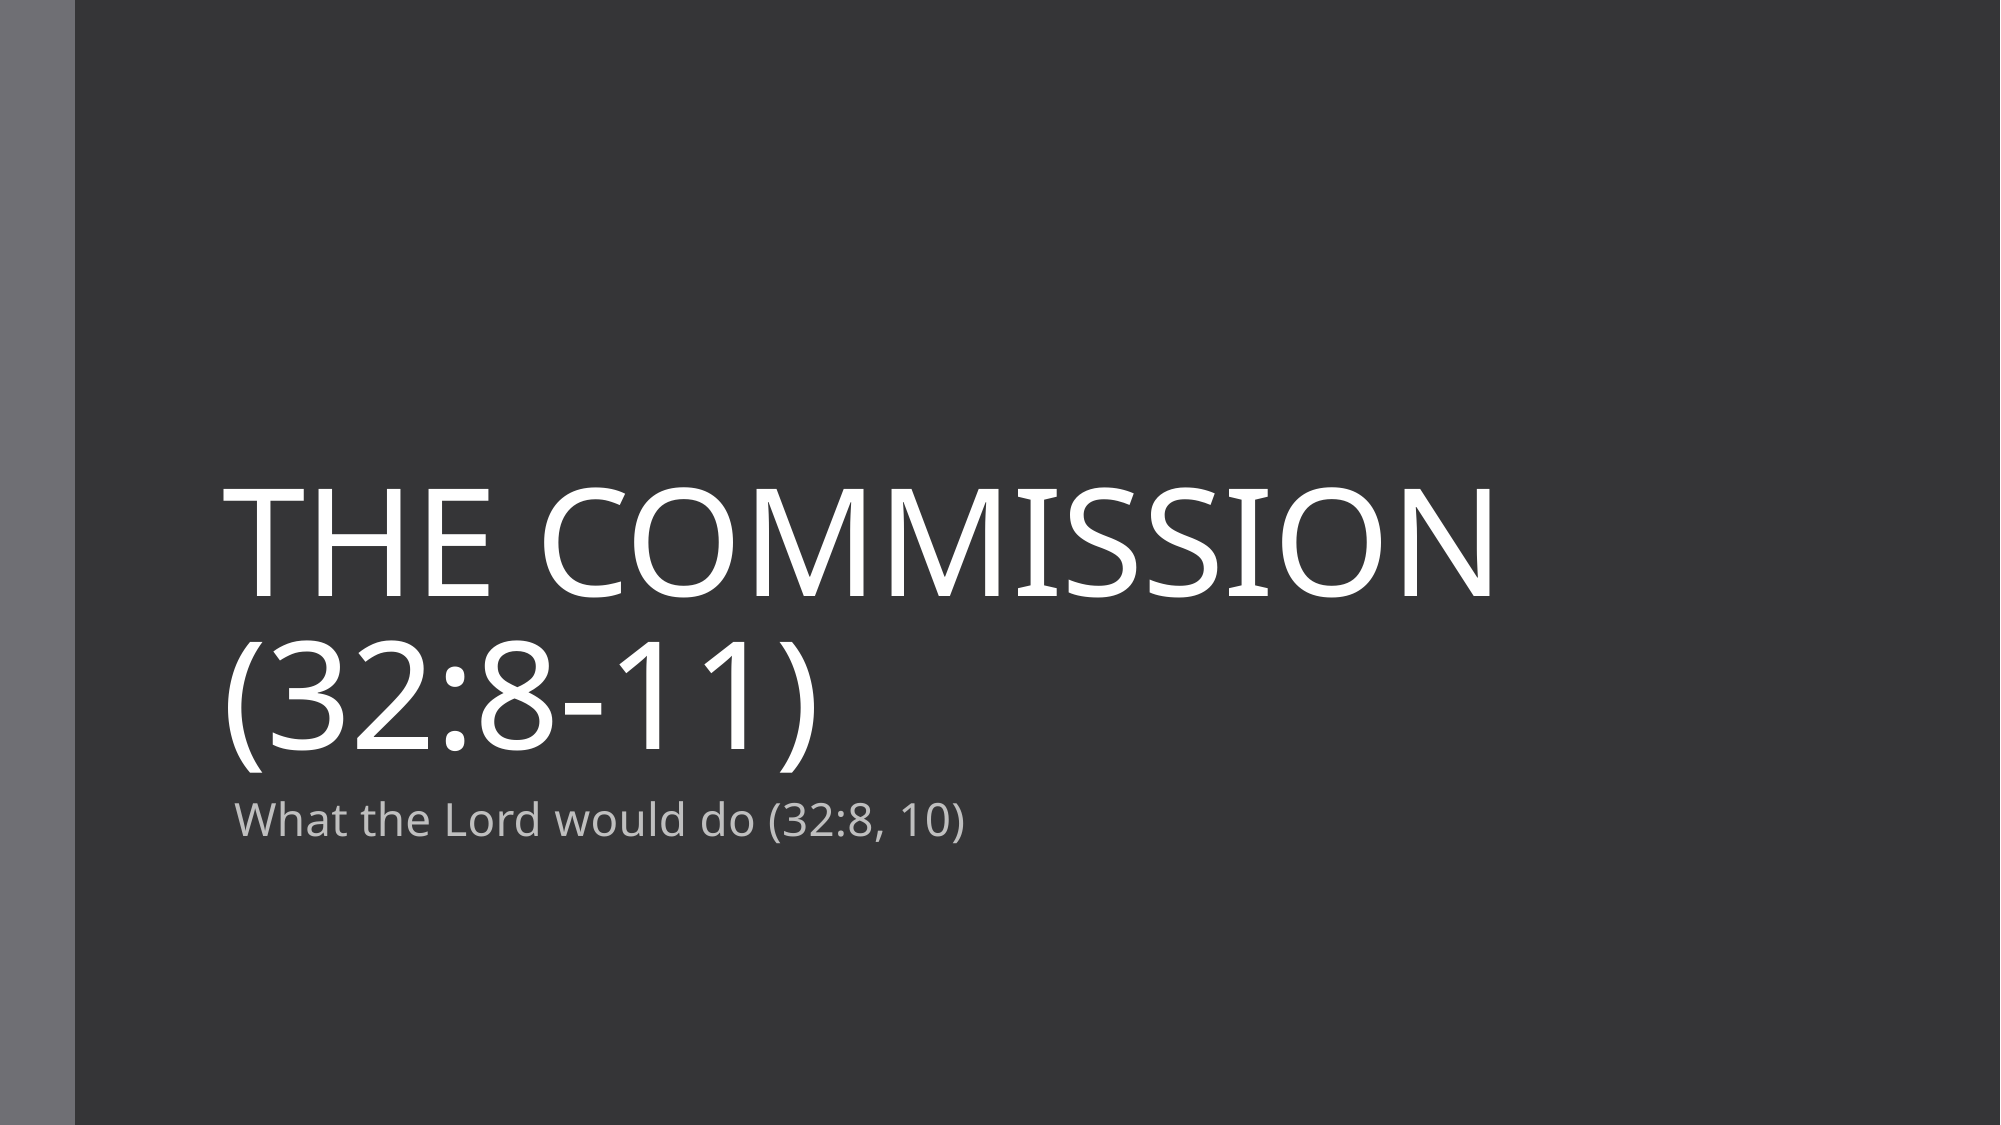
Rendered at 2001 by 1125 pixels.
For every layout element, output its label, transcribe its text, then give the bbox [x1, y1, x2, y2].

title THE COMMISSION (32:8-11) [206, 124, 1752, 787]
subtitle What the Lord would do (32:8, 10) [206, 787, 1752, 1066]
